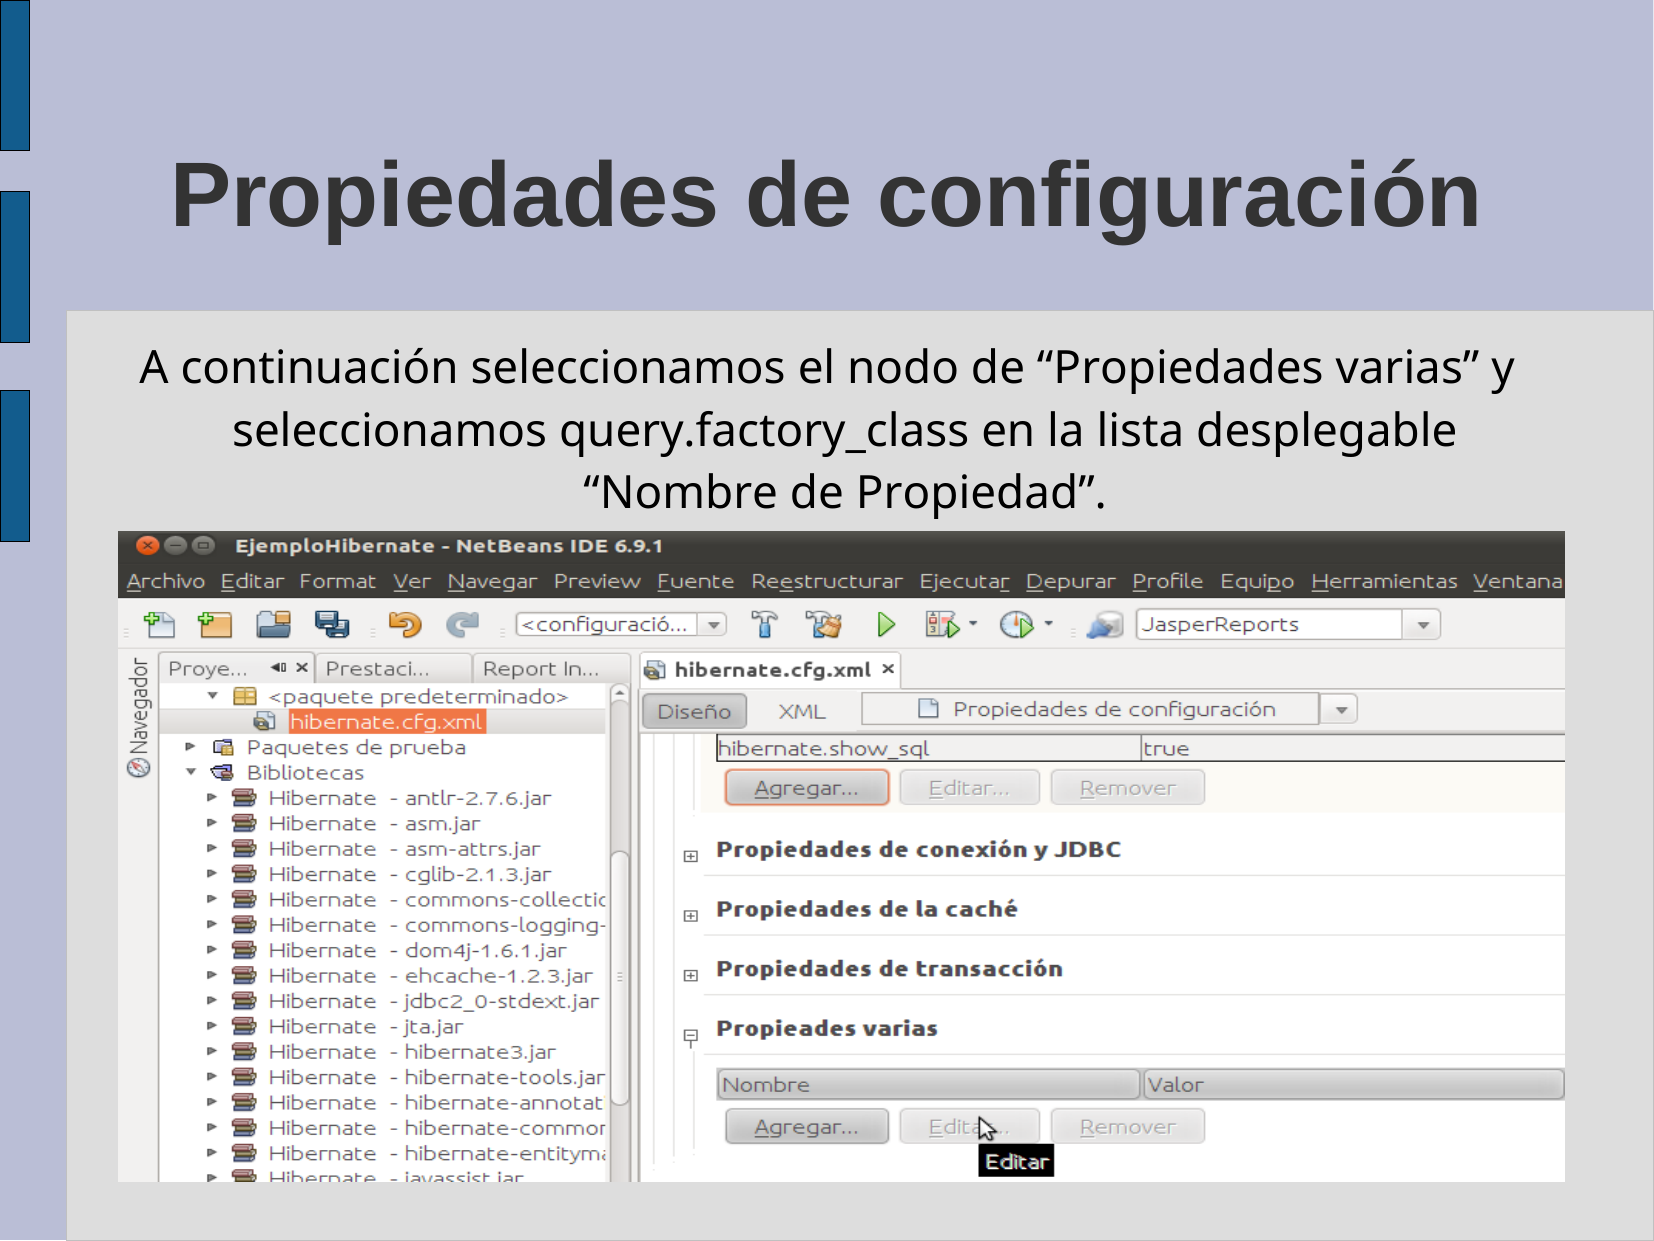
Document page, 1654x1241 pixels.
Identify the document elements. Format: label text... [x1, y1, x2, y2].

title Propiedades de configuración [121, 98, 1534, 291]
subtitle A continuación seleccionamos el nodo de “Propiedades varias” y seleccionamos query.factory_class en la lista desplegable “Nombre de Propiedad”. [121, 318, 1534, 531]
picture [118, 531, 1565, 1182]
